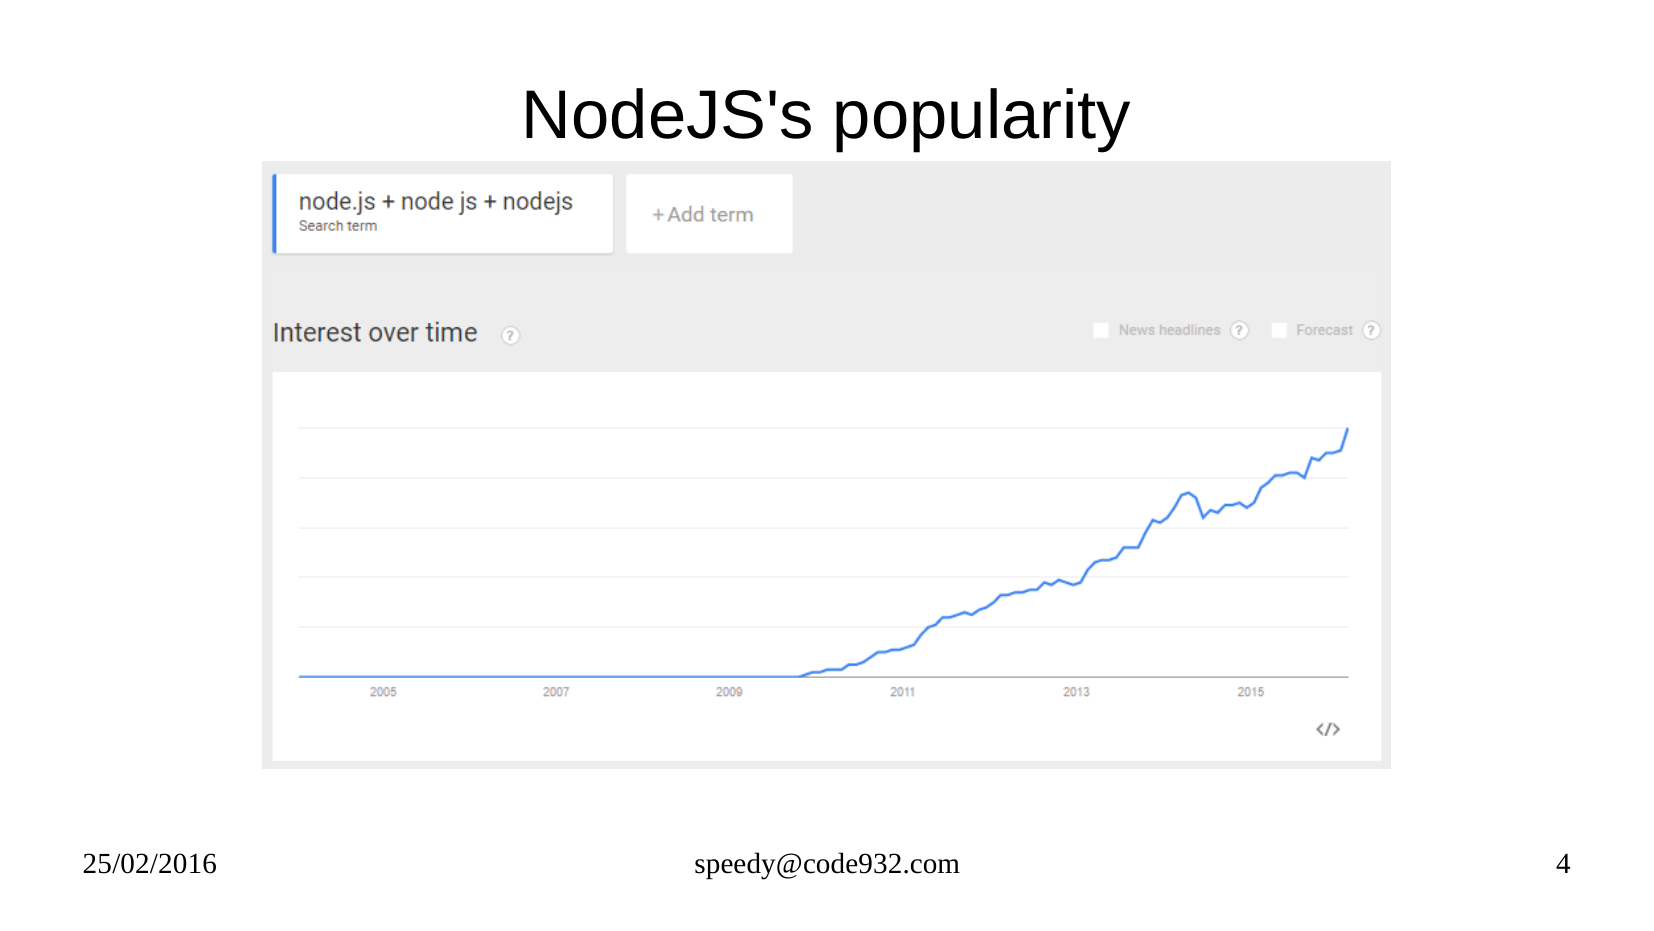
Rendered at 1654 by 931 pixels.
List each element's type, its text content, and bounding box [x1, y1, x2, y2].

picture [262, 161, 1391, 770]
title NodeJS's popularity [82, 37, 1571, 193]
